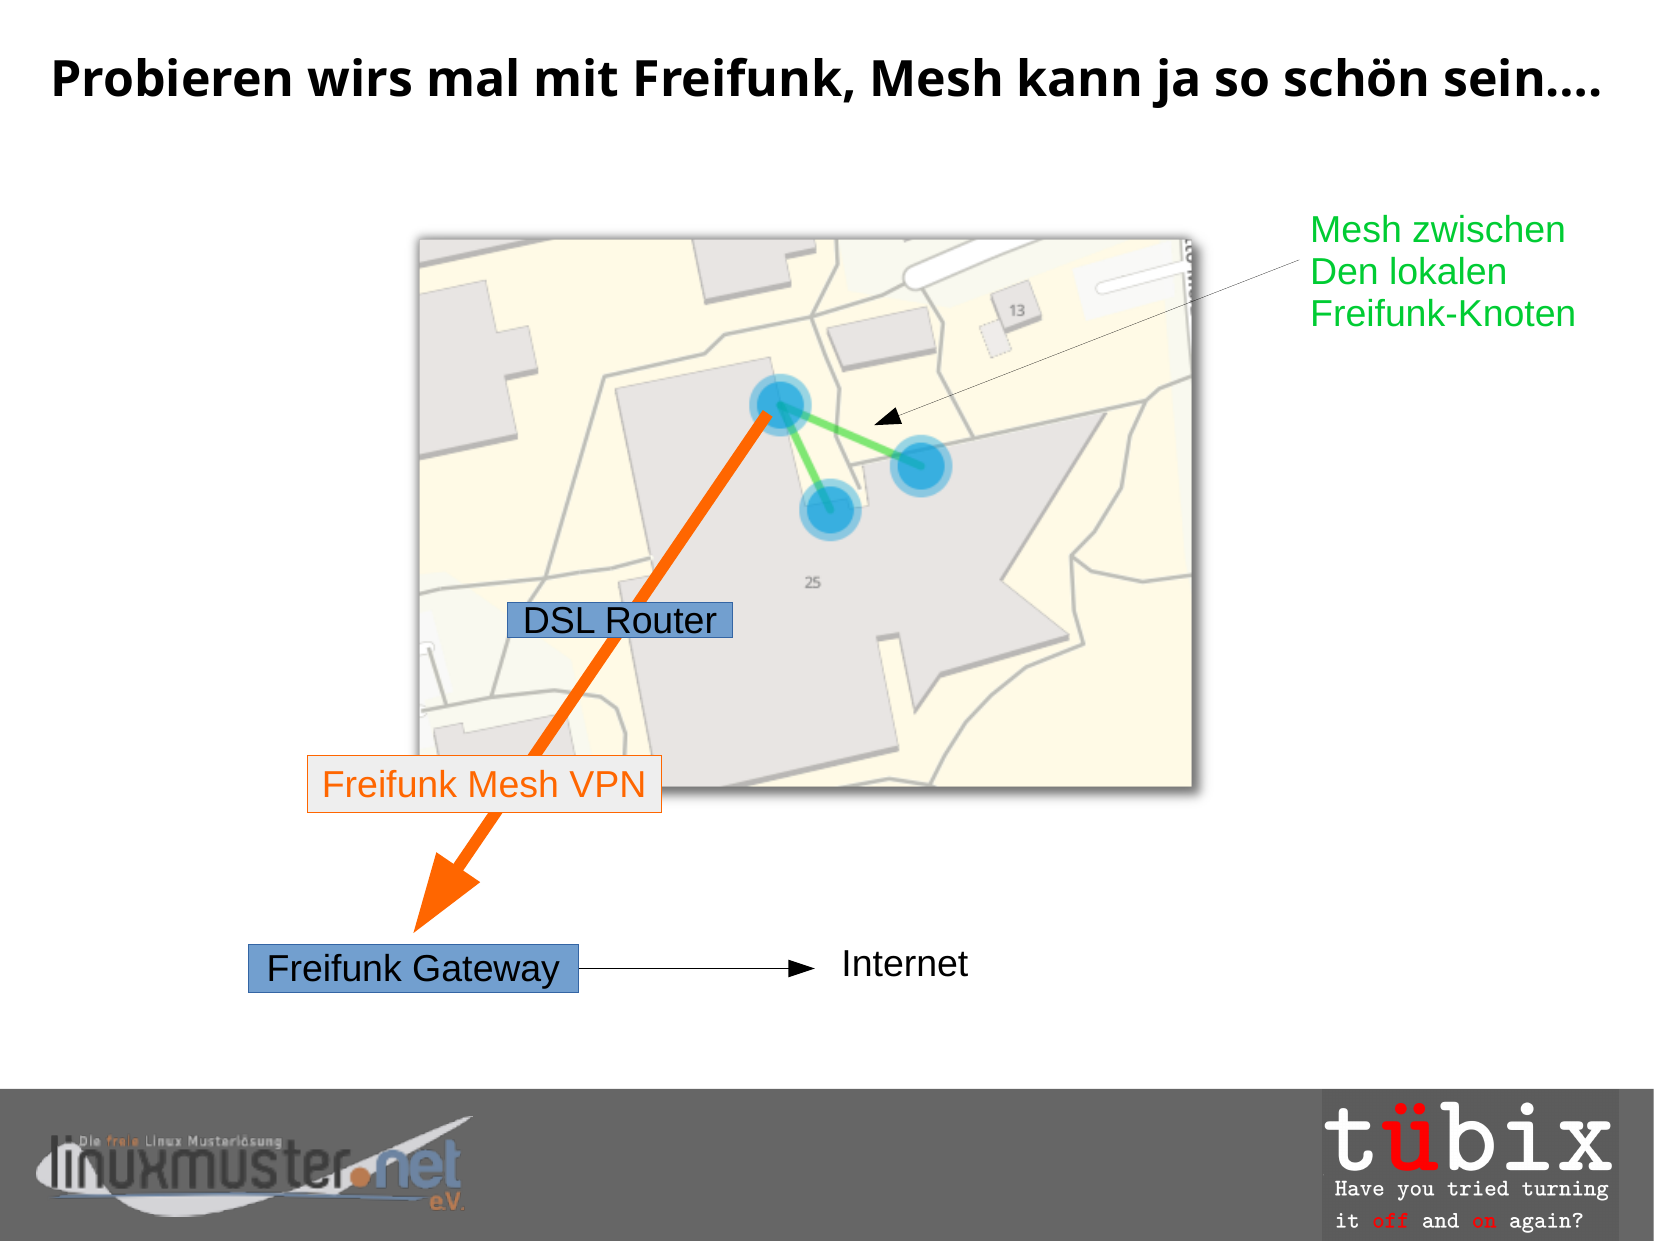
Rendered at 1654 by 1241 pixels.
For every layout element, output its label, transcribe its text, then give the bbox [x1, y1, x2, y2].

text_box DSL Router [507, 602, 733, 638]
text_box Probieren wirs mal mit Freifunk, Mesh kann ja so schön sein…. [35, 35, 1489, 114]
text_box Mesh zwischen Den lokalen Freifunk-Knoten [1295, 200, 1592, 342]
picture [1322, 1089, 1619, 1241]
text_box Freifunk Gateway [248, 944, 579, 993]
text_box Internet [826, 935, 1205, 993]
picture [404, 224, 1217, 812]
picture [36, 1116, 473, 1217]
text_box Freifunk Mesh VPN [307, 755, 662, 813]
